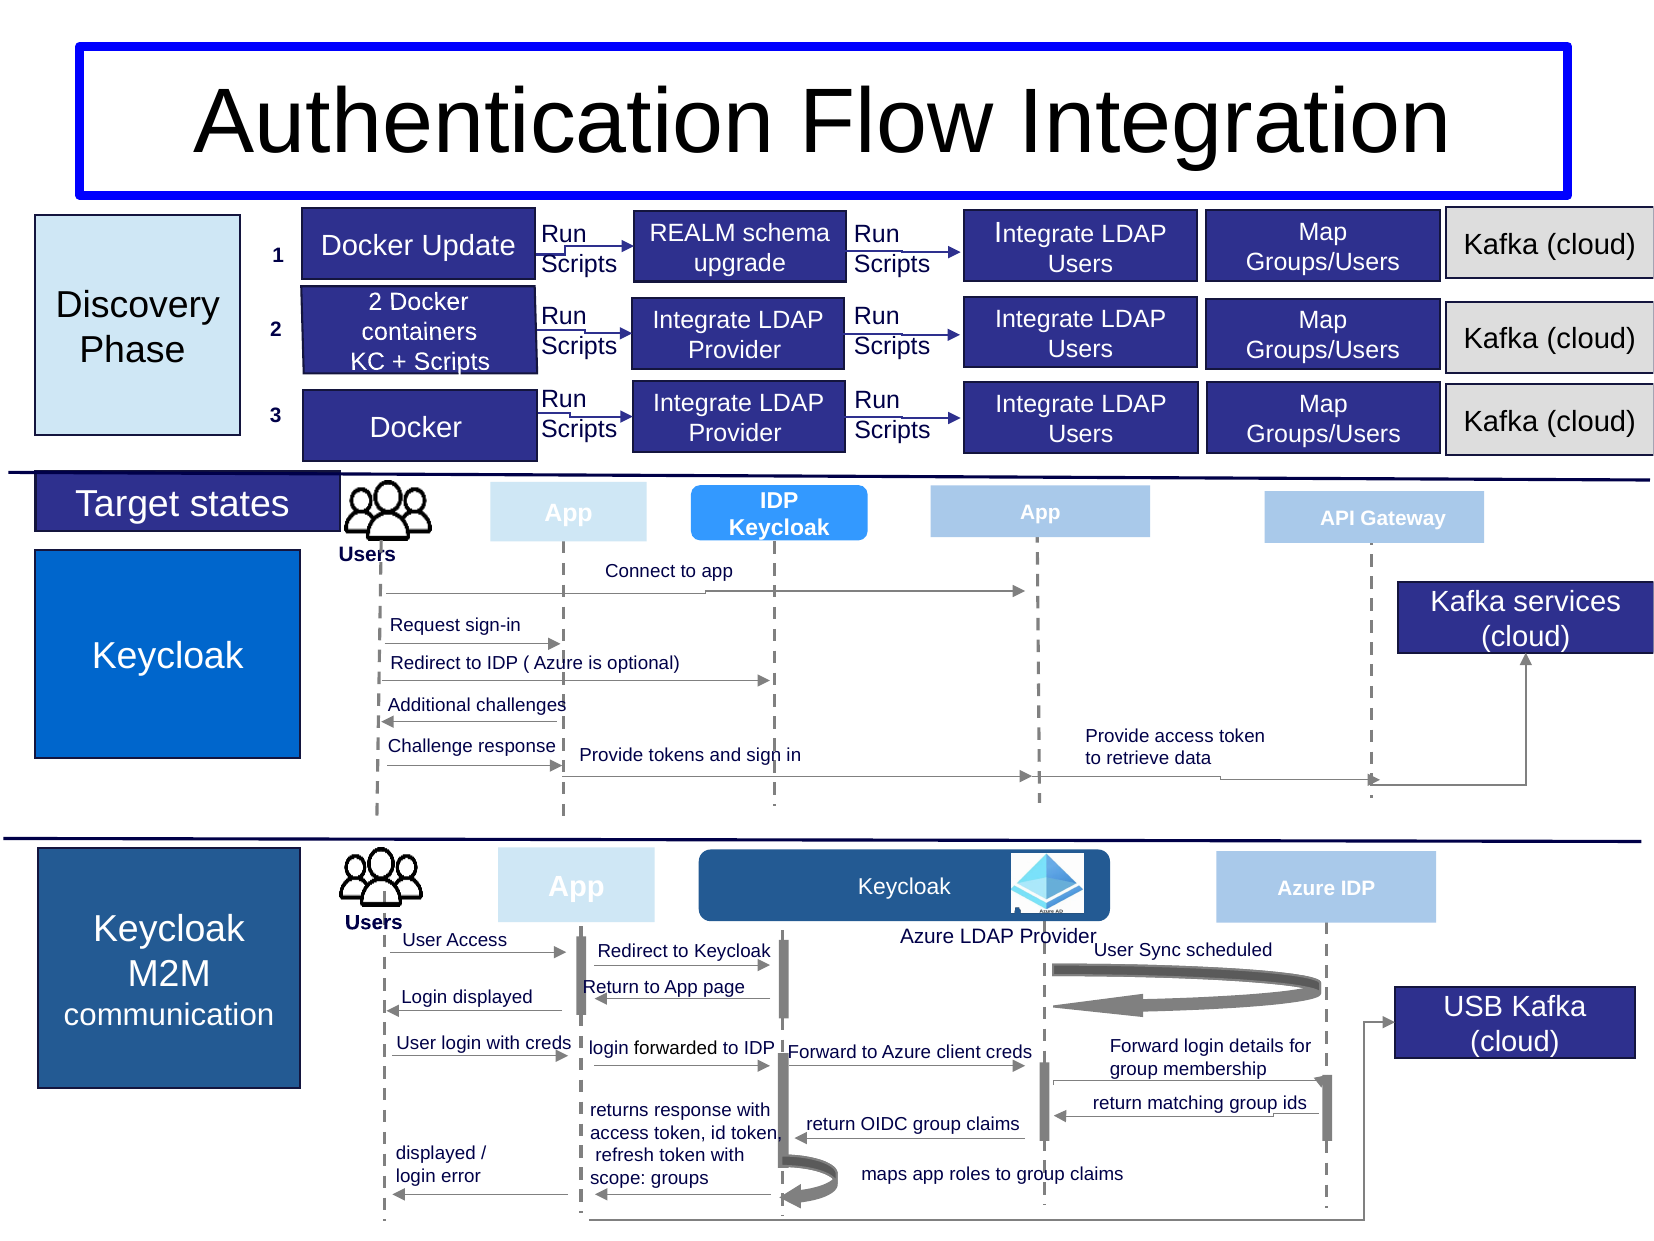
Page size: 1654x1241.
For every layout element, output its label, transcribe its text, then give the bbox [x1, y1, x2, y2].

text_box Redirect to Keycloak [597, 939, 824, 986]
text_box Keycloak M2M communication [38, 847, 301, 1088]
title Authentication Flow Integration [79, 46, 1568, 196]
text_box Connect to app [605, 559, 831, 606]
text_box return matching group ids [1092, 1090, 1319, 1138]
text_box return OIDC group claims [869, 1111, 1033, 1159]
text_box User login with creds [396, 1030, 623, 1078]
text_box Target states [35, 475, 340, 532]
text_box App [498, 847, 655, 923]
text_box Map Groups/Users [1206, 210, 1440, 281]
text_box [1322, 1081, 1333, 1141]
text_box [1053, 982, 1321, 1016]
text_box Users [309, 540, 536, 591]
text_box Redirect to IDP ( Azure is optional) [390, 650, 698, 680]
text_box Integrate LDAP Users [964, 381, 1198, 453]
text_box Forward login details for group membership [1109, 1033, 1336, 1081]
text_box [777, 1083, 789, 1097]
text_box Login displayed [395, 985, 622, 1032]
text_box Azure IDP [1216, 851, 1437, 923]
text_box 2 Docker containers KC + Scripts [301, 286, 538, 374]
text_box Docker Update [301, 208, 536, 280]
text_box Integrate LDAP Users [1142, 210, 1198, 281]
text_box [576, 975, 582, 985]
text_box Additional challenges [387, 692, 614, 721]
picture [1011, 853, 1084, 914]
text_box Users [345, 907, 477, 956]
text_box Request sign-in [389, 612, 557, 641]
text_box 1 [257, 236, 301, 276]
text_box Integrate LDAP Users [1142, 297, 1198, 368]
text_box App [930, 485, 1151, 538]
text_box displayed / login error [395, 1140, 622, 1211]
text_box USB Kafka (cloud) [1395, 986, 1636, 1058]
text_box Run Scripts [526, 209, 1142, 285]
text_box Kafka (cloud) [1446, 301, 1654, 373]
text_box Discovery Phase [35, 215, 240, 436]
text_box API Gateway [1264, 491, 1485, 543]
text_box App [490, 481, 647, 542]
text_box Run Scripts [526, 292, 1142, 368]
text_box Provide tokens and sign in [579, 742, 901, 776]
text_box Forward to Azure client creds [787, 1039, 1014, 1087]
text_box Keycloak [698, 849, 1111, 922]
text_box User Sync scheduled [1094, 937, 1320, 985]
text_box Map Groups/Users [1206, 298, 1440, 370]
text_box [1053, 964, 1094, 976]
text_box Kafka services (cloud) [1398, 581, 1654, 653]
text_box User Access [402, 928, 629, 975]
text_box 2 [255, 310, 298, 349]
text_box Keycloak [35, 550, 300, 758]
text_box login forwarded to IDP [588, 1035, 815, 1083]
text_box Azure LDAP Provider [899, 922, 1126, 970]
text_box Run Scripts [526, 375, 1142, 451]
text_box returns response with access token, id token, refresh token with scope: groups [590, 1097, 869, 1184]
text_box Provide access token to retrieve data [1085, 723, 1312, 770]
text_box 3 [255, 396, 298, 436]
text_box Docker [303, 390, 537, 462]
picture [339, 847, 423, 907]
text_box Kafka (cloud) [1446, 207, 1654, 279]
text_box Map Groups/Users [1206, 381, 1441, 453]
text_box Provide tokens and sign in [579, 777, 901, 782]
picture [344, 480, 432, 541]
text_box [781, 1184, 837, 1207]
text_box Return to App page [582, 974, 809, 1022]
text_box Kafka (cloud) [1446, 384, 1654, 456]
text_box Challenge response [387, 733, 614, 762]
text_box IDP Keycloak [690, 485, 868, 541]
text_box maps app roles to group claims [861, 1162, 1141, 1209]
text_box [1039, 1062, 1050, 1141]
